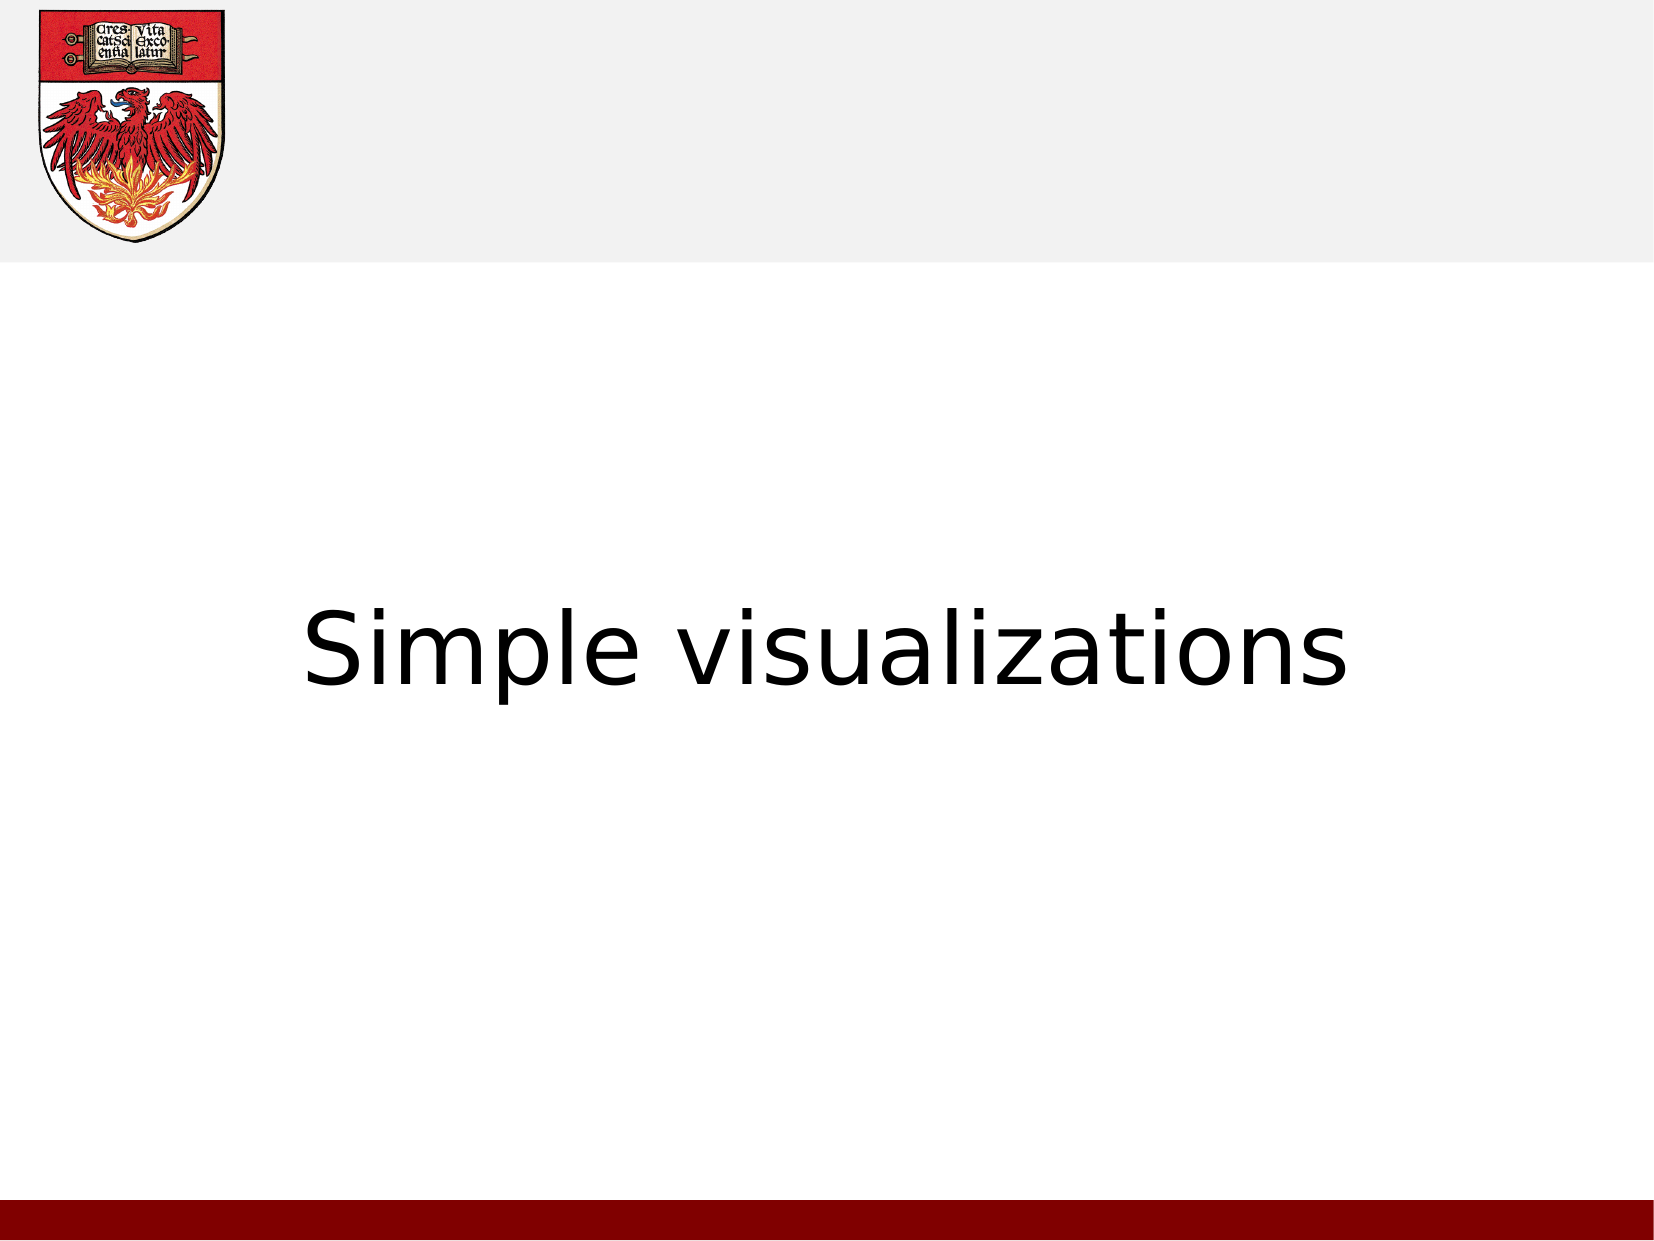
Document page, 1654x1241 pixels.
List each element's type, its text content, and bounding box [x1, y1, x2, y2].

picture [37, 9, 226, 244]
subtitle Simple visualizations [82, 290, 1571, 1010]
